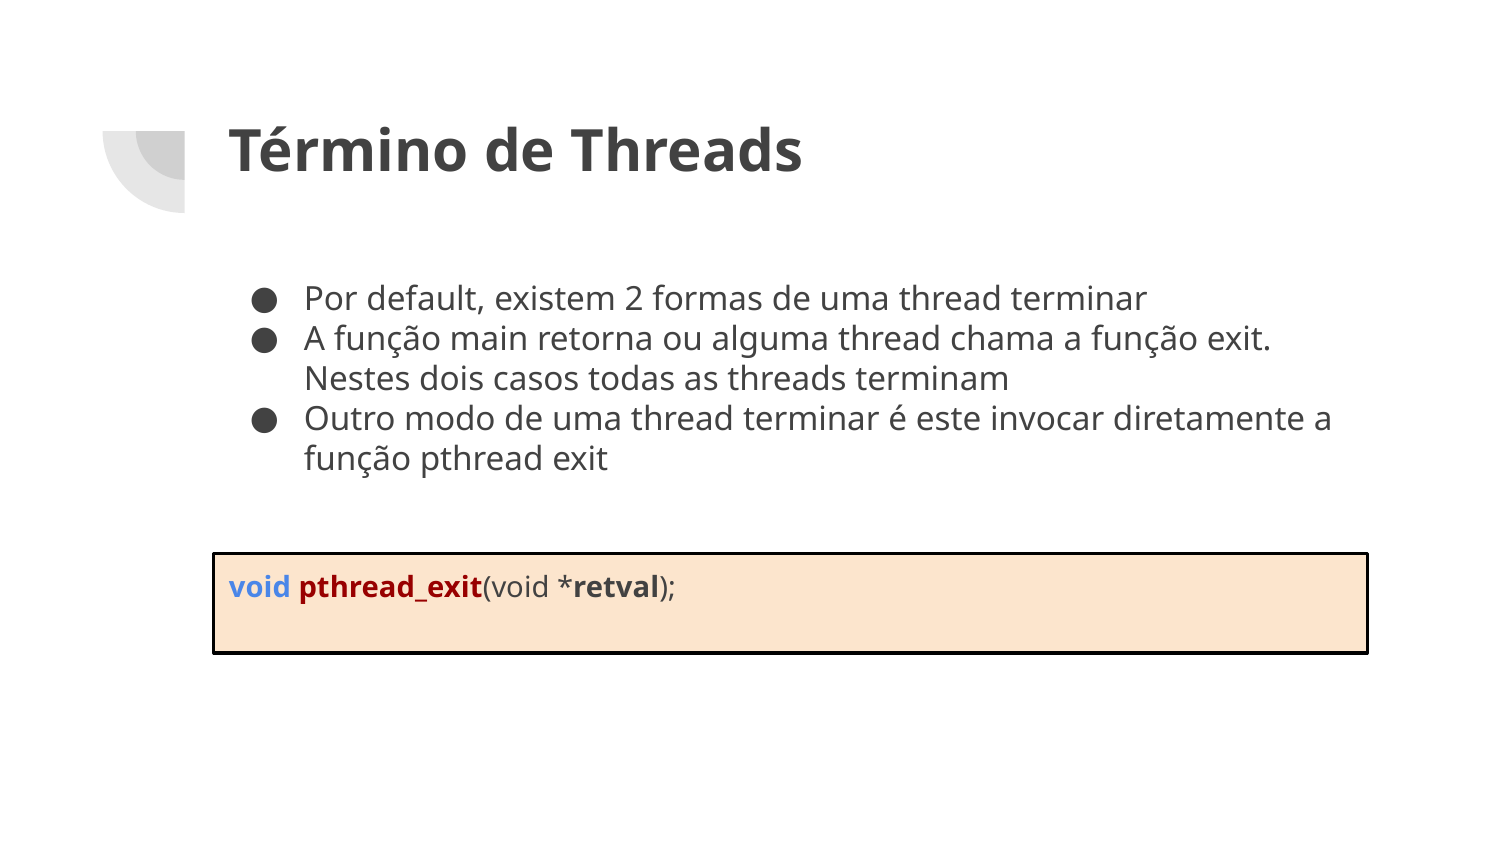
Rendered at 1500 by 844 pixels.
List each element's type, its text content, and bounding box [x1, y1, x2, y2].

text_box void pthread_exit(void *retval); [213, 553, 1368, 653]
list Por default, existem 2 formas de uma thread terminar A função main retorna ou alguma thread chama a função exit. Nestes dois casos todas as threads terminam Outro modo de uma thread terminar é este invocar diretamente a função pthread exit [213, 262, 1368, 553]
title Término de Threads [213, 98, 1368, 262]
